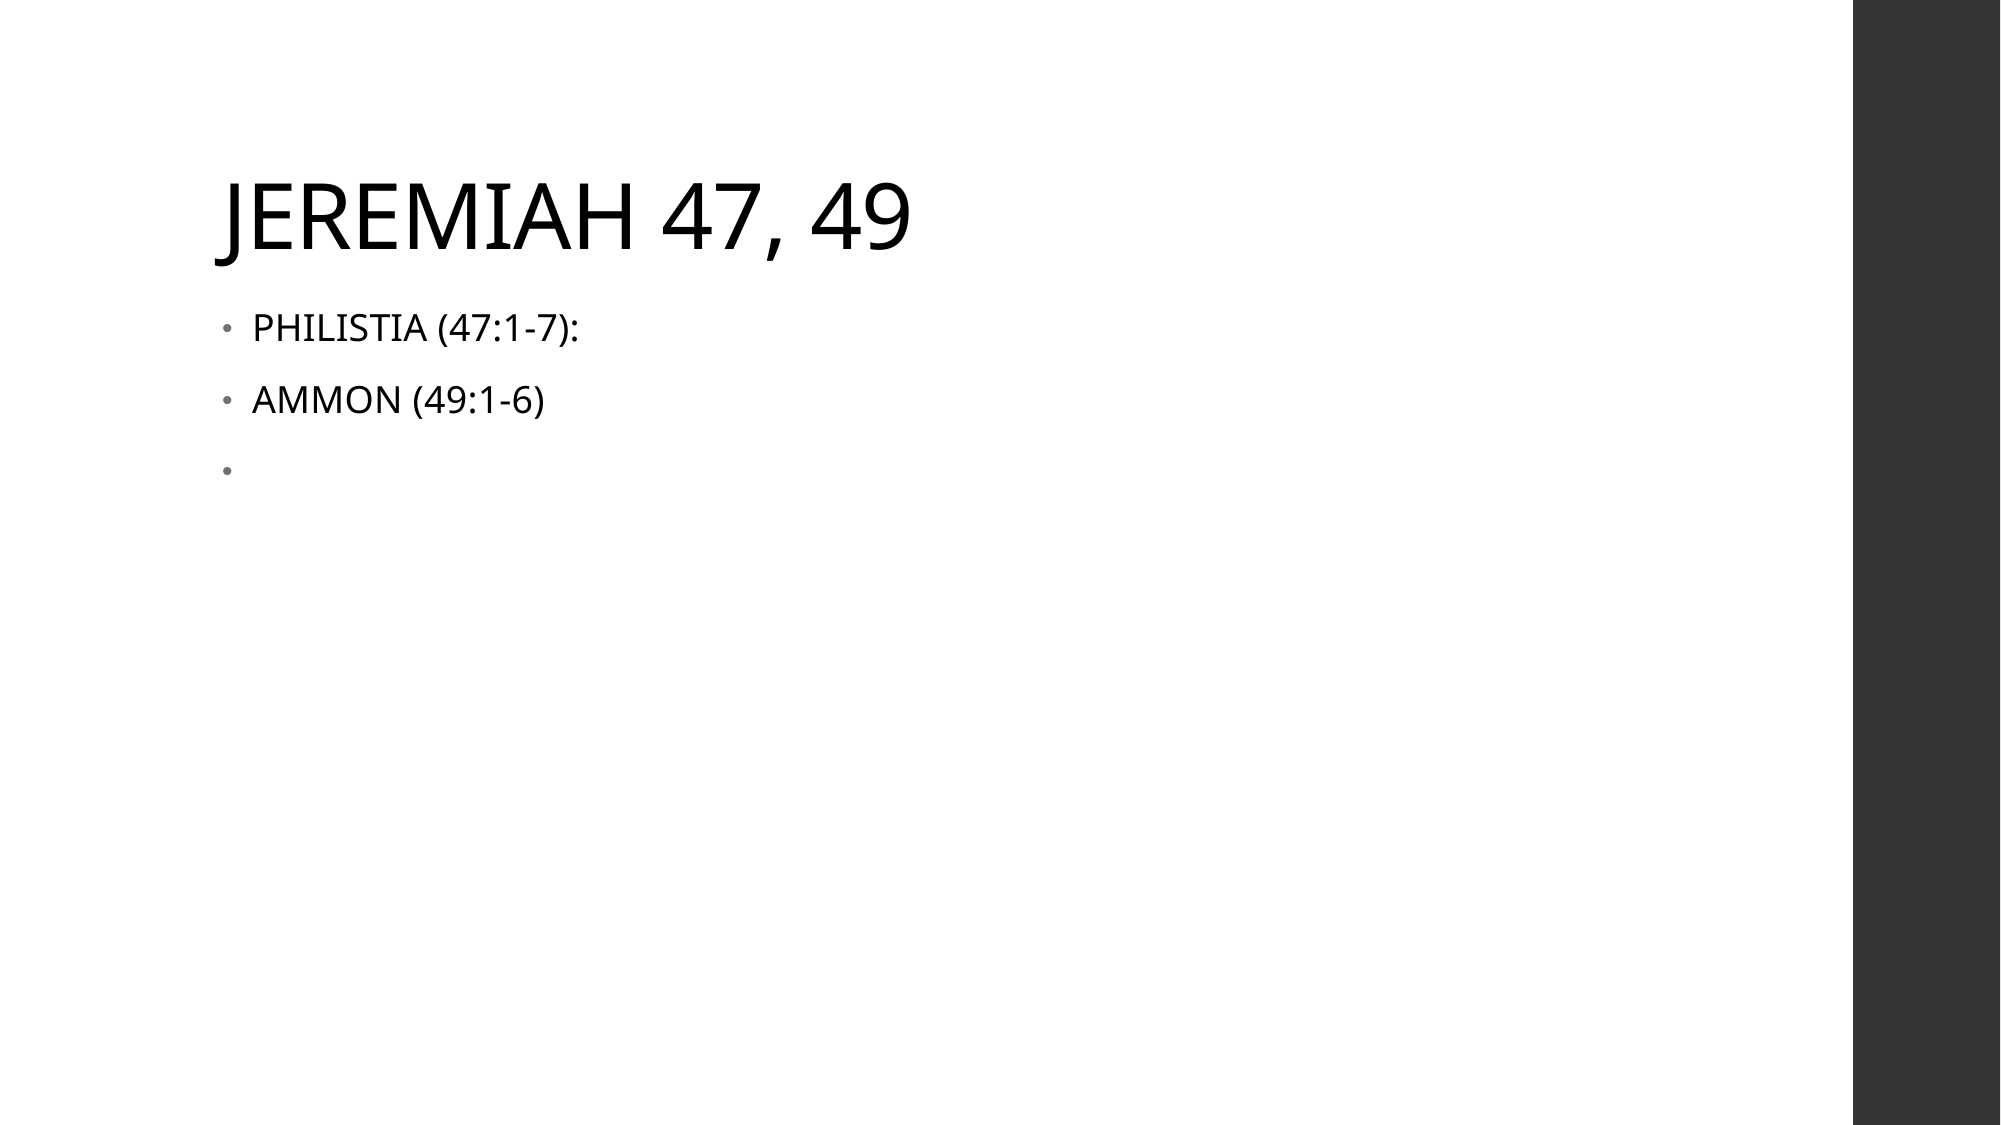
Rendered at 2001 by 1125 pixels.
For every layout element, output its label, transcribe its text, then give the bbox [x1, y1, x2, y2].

list PHILISTIA (47:1-7): AMMON (49:1-6) [206, 299, 1617, 1014]
title JEREMIAH 47, 49 [206, 60, 1797, 278]
